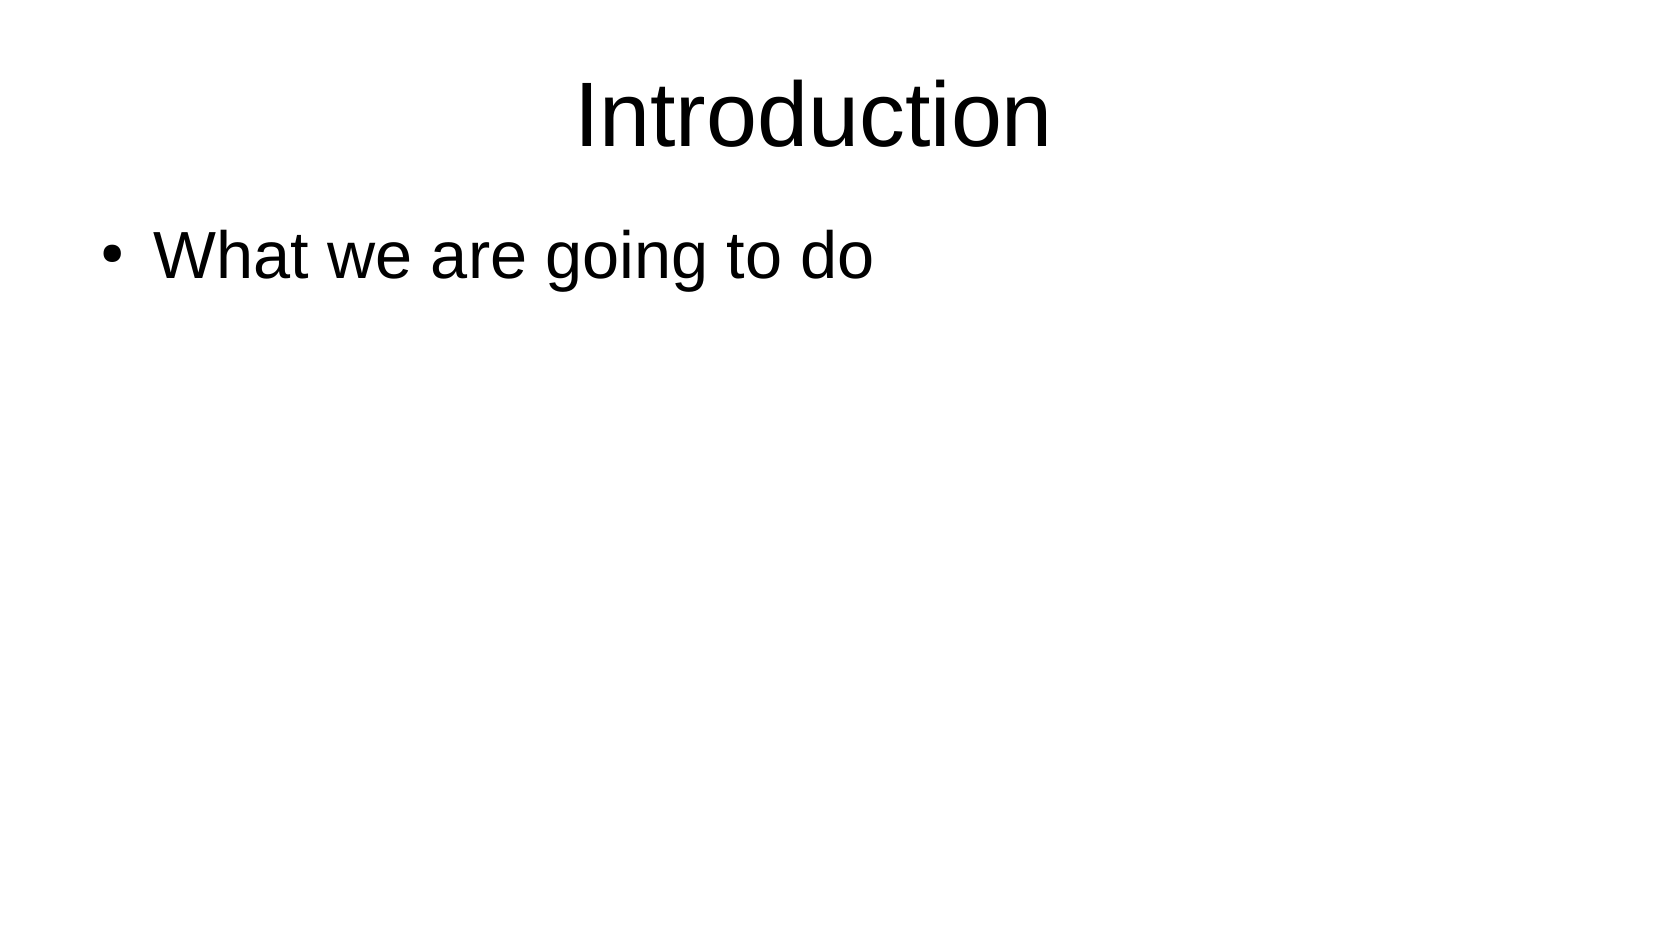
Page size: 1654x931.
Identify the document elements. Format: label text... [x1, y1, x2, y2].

list What we are going to do [82, 217, 1571, 758]
title Introduction [82, 37, 1571, 193]
